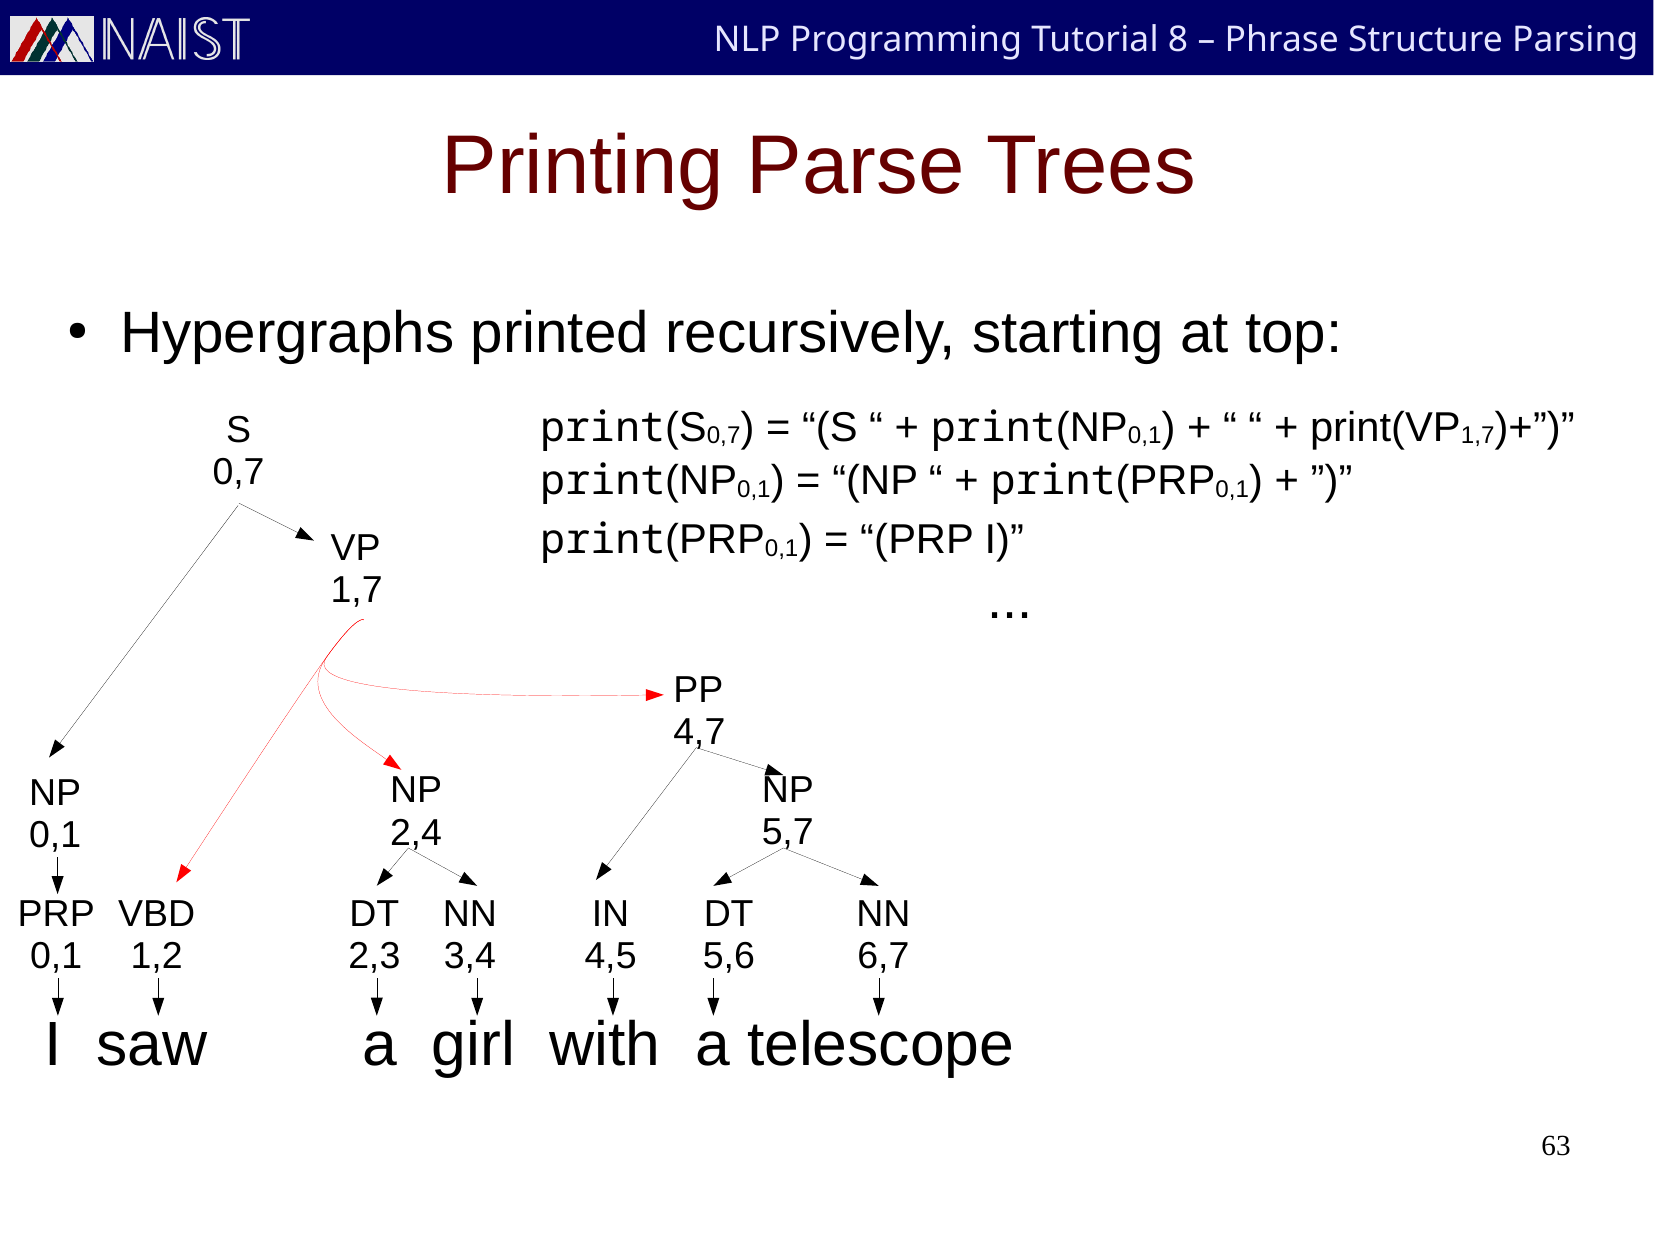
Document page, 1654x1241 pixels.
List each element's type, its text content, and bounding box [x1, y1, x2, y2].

text_box IN 4,5 [569, 885, 652, 985]
list Hypergraphs printed recursively, starting at top: [49, 300, 1388, 376]
text_box PRP 0,1 [2, 885, 103, 985]
text_box I saw a girl with a telescope [29, 1001, 1030, 1087]
text_box VP 1,7 [315, 519, 398, 619]
title Printing Parse Trees [75, 69, 1564, 261]
picture [102, 17, 251, 60]
picture [10, 16, 94, 62]
text_box NP 2,4 [375, 761, 457, 861]
text_box DT 2,3 [333, 885, 416, 985]
text_box NP 5,7 [747, 761, 829, 861]
text_box print(PRP0,1) = “(PRP I)” [525, 501, 1025, 580]
text_box print(S0,7) = “(S “ + print(NP0,1) + “ “ + print(VP1,7)+”)” [525, 388, 1561, 468]
text_box DT 5,6 [688, 885, 770, 985]
text_box S 0,7 [197, 401, 280, 501]
text_box NN 6,7 [841, 885, 926, 985]
text_box ... [972, 562, 1048, 638]
text_box VBD 1,2 [103, 885, 211, 985]
text_box NP 0,1 [14, 763, 97, 863]
text_box print(NP0,1) = “(NP “ + print(PRP0,1) + ”)” [525, 442, 1338, 521]
text_box PP 4,7 [658, 661, 741, 760]
text_box NN 3,4 [428, 885, 512, 985]
